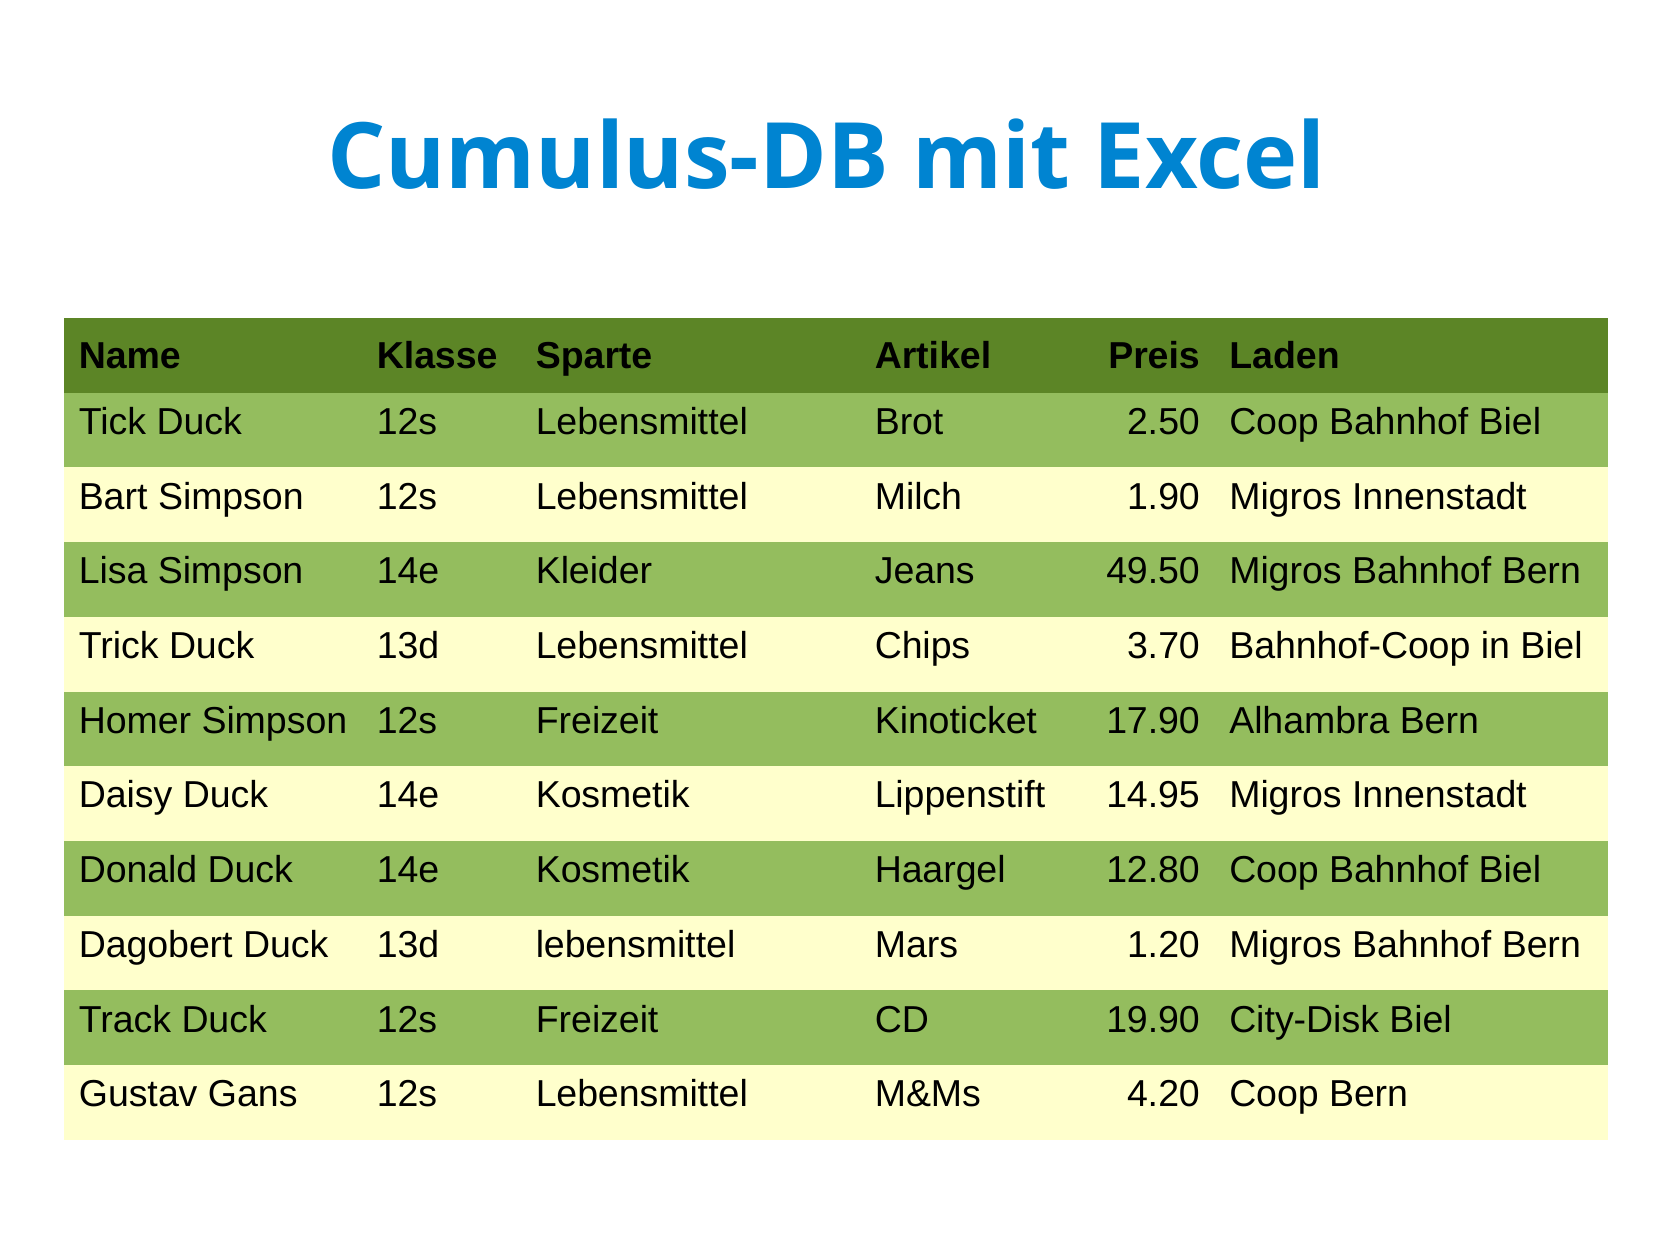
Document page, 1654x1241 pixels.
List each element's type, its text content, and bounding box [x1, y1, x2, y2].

table_cell Homer Simpson [64, 692, 362, 766]
table_header Preis [1088, 318, 1215, 393]
table_cell 1.20 [1088, 916, 1215, 990]
table_cell Lippenstift [860, 766, 1088, 841]
table_cell Kleider [521, 542, 860, 617]
table_header Sparte [521, 318, 860, 393]
table_header Klasse [362, 318, 521, 393]
table_cell M&Ms [860, 1065, 1088, 1140]
table_cell Tick Duck [64, 393, 362, 467]
table_cell Track Duck [64, 990, 362, 1065]
table_cell 12s [362, 692, 521, 766]
table_cell Dagobert Duck [64, 916, 362, 990]
table_cell 3.70 [1088, 617, 1215, 692]
table_cell Alhambra Bern [1215, 692, 1608, 766]
table_header Artikel [860, 318, 1088, 393]
table_cell Donald Duck [64, 841, 362, 916]
table_cell 12s [362, 990, 521, 1065]
table_cell Chips [860, 617, 1088, 692]
table_cell 49.50 [1088, 542, 1215, 617]
table_header Laden [1215, 318, 1608, 393]
table_cell Freizeit [521, 990, 860, 1065]
table_cell Lebensmittel [521, 1065, 860, 1140]
table_cell Lisa Simpson [64, 542, 362, 617]
table_cell Kosmetik [521, 841, 860, 916]
table_cell Kosmetik [521, 766, 860, 841]
table_cell Brot [860, 393, 1088, 467]
table_cell 14e [362, 542, 521, 617]
table_cell Migros Innenstadt [1215, 766, 1608, 841]
table_cell Coop Bern [1215, 1065, 1608, 1140]
table_cell 14.95 [1088, 766, 1215, 841]
table_cell Bart Simpson [64, 467, 362, 542]
table_cell 4.20 [1088, 1065, 1215, 1140]
table_cell 13d [362, 916, 521, 990]
table_cell 12s [362, 393, 521, 467]
table_cell Lebensmittel [521, 617, 860, 692]
table_cell Coop Bahnhof Biel [1215, 841, 1608, 916]
table_cell 12s [362, 467, 521, 542]
table_cell Bahnhof-Coop in Biel [1215, 617, 1608, 692]
table_cell lebensmittel [521, 916, 860, 990]
table_cell Mars [860, 916, 1088, 990]
table_cell Freizeit [521, 692, 860, 766]
table_cell Lebensmittel [521, 467, 860, 542]
table_cell Milch [860, 467, 1088, 542]
table_cell CD [860, 990, 1088, 1065]
title Cumulus-DB mit Excel [82, 56, 1571, 250]
table_header Name [64, 318, 362, 393]
table_cell Lebensmittel [521, 393, 860, 467]
table_cell Trick Duck [64, 617, 362, 692]
table_cell 14e [362, 841, 521, 916]
table_cell Coop Bahnhof Biel [1215, 393, 1608, 467]
table_cell Haargel [860, 841, 1088, 916]
table_cell 17.90 [1088, 692, 1215, 766]
table_cell 13d [362, 617, 521, 692]
table_cell Migros Bahnhof Bern [1215, 916, 1608, 990]
table_cell Migros Bahnhof Bern [1215, 542, 1608, 617]
table_cell City-Disk Biel [1215, 990, 1608, 1065]
table_cell 1.90 [1088, 467, 1215, 542]
table_cell 12s [362, 1065, 521, 1140]
table_cell 19.90 [1088, 990, 1215, 1065]
table_cell Kinoticket [860, 692, 1088, 766]
table_cell 12.80 [1088, 841, 1215, 916]
table_cell Migros Innenstadt [1215, 467, 1608, 542]
table_cell 14e [362, 766, 521, 841]
table_cell Daisy Duck [64, 766, 362, 841]
table_cell Jeans [860, 542, 1088, 617]
table_cell Gustav Gans [64, 1065, 362, 1140]
table_cell 2.50 [1088, 393, 1215, 467]
